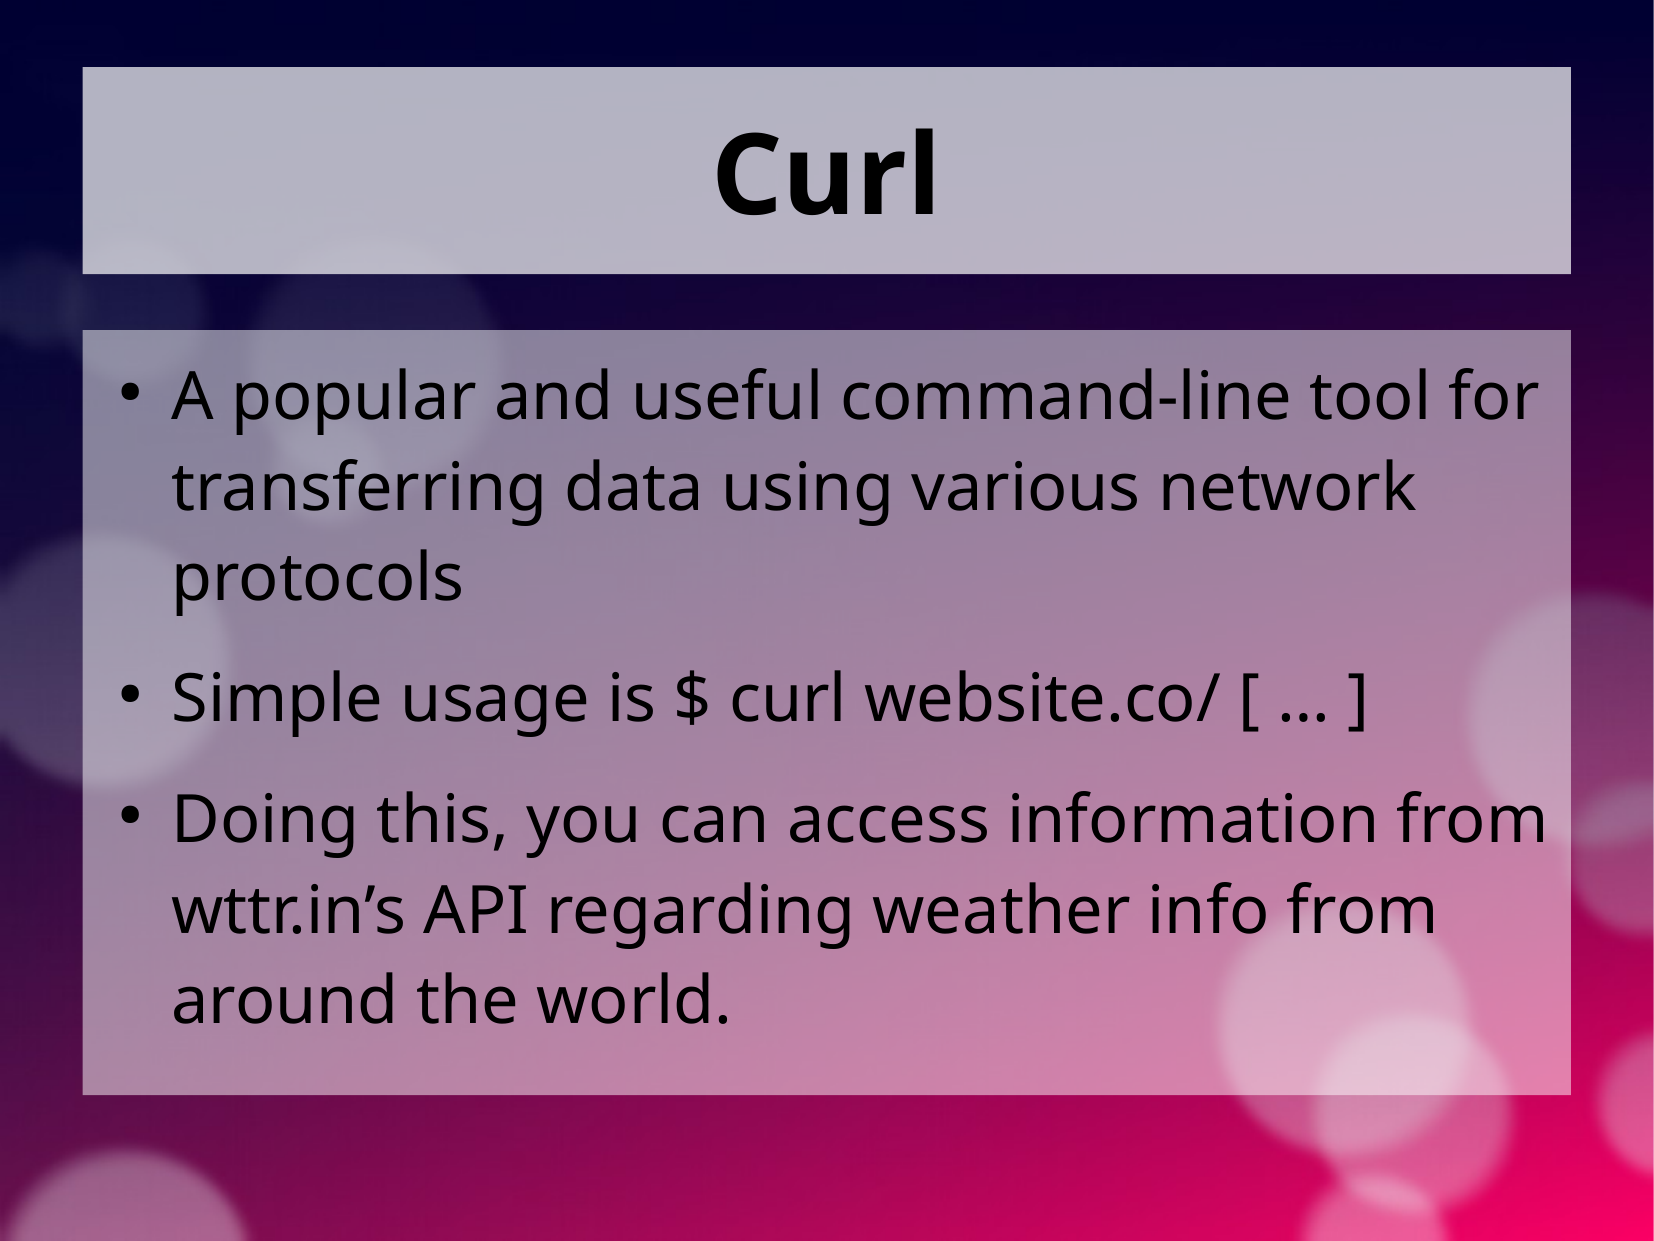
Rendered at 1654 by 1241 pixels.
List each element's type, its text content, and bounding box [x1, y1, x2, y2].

list A popular and useful command-line tool for transferring data using various network protocols Simple usage is $ curl website.co/ [ … ] Doing this, you can access information from wttr.in’s API regarding weather info from around the world. [82, 330, 1571, 1096]
picture [0, 0, 1654, 1241]
title Curl [82, 67, 1571, 275]
